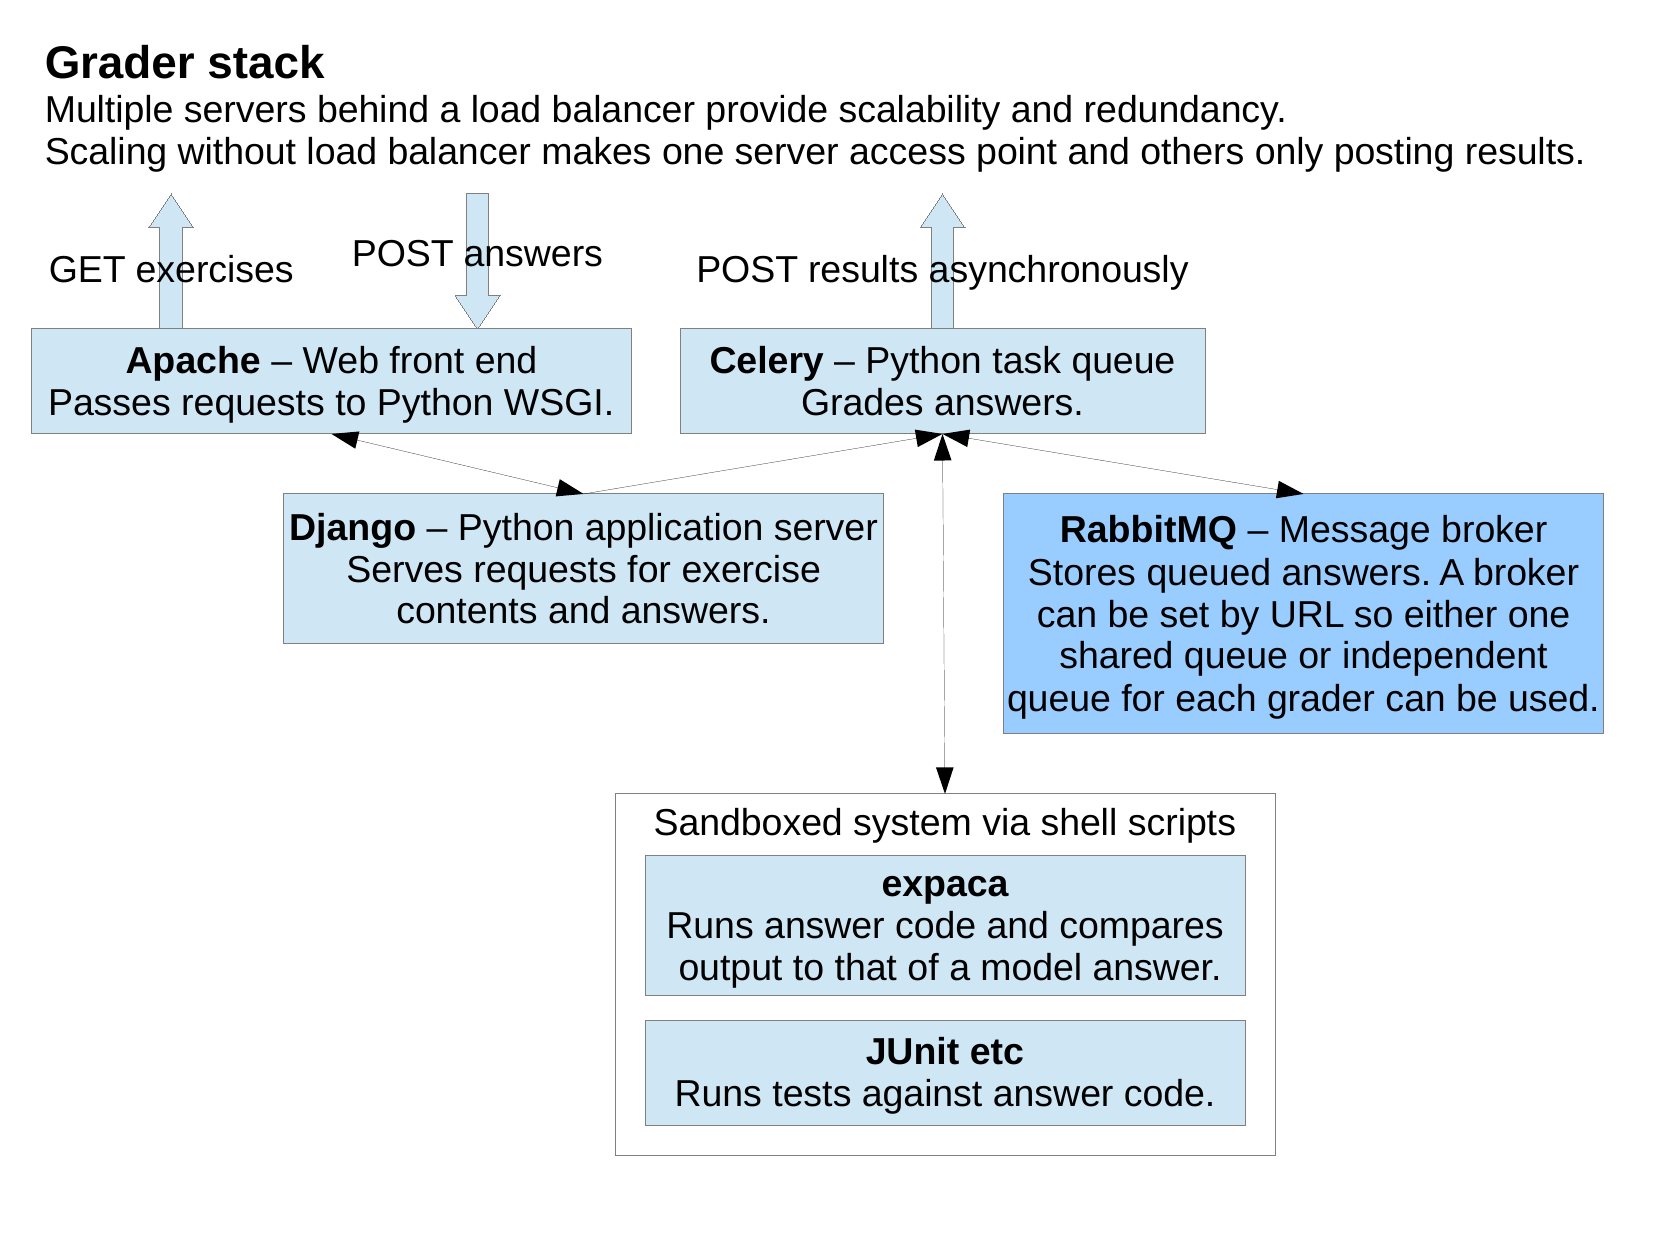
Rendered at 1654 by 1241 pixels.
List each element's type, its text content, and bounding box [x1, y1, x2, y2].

text_box Apache – Web front end Passes requests to Python WSGI. [31, 328, 632, 434]
text_box expaca Runs answer code and compares output to that of a model answer. [645, 855, 1246, 996]
text_box Sandboxed system via shell scripts [615, 793, 1276, 1156]
text_box POST results asynchronously [920, 193, 966, 329]
text_box POST answers [455, 193, 501, 329]
text_box Grader stack Multiple servers behind a load balancer provide scalability and redundancy. Scaling without load balancer makes one server access point and others only posting results. [30, 30, 1621, 181]
text_box Django – Python application server Serves requests for exercise contents and answers. [283, 493, 884, 644]
text_box RabbitMQ – Message broker Stores queued answers. A broker can be set by URL so either one shared queue or independent queue for each grader can be used. [1003, 493, 1604, 734]
text_box GET exercises [148, 193, 194, 329]
text_box Celery – Python task queue Grades answers. [680, 328, 1206, 434]
text_box JUnit etc Runs tests against answer code. [645, 1020, 1246, 1126]
